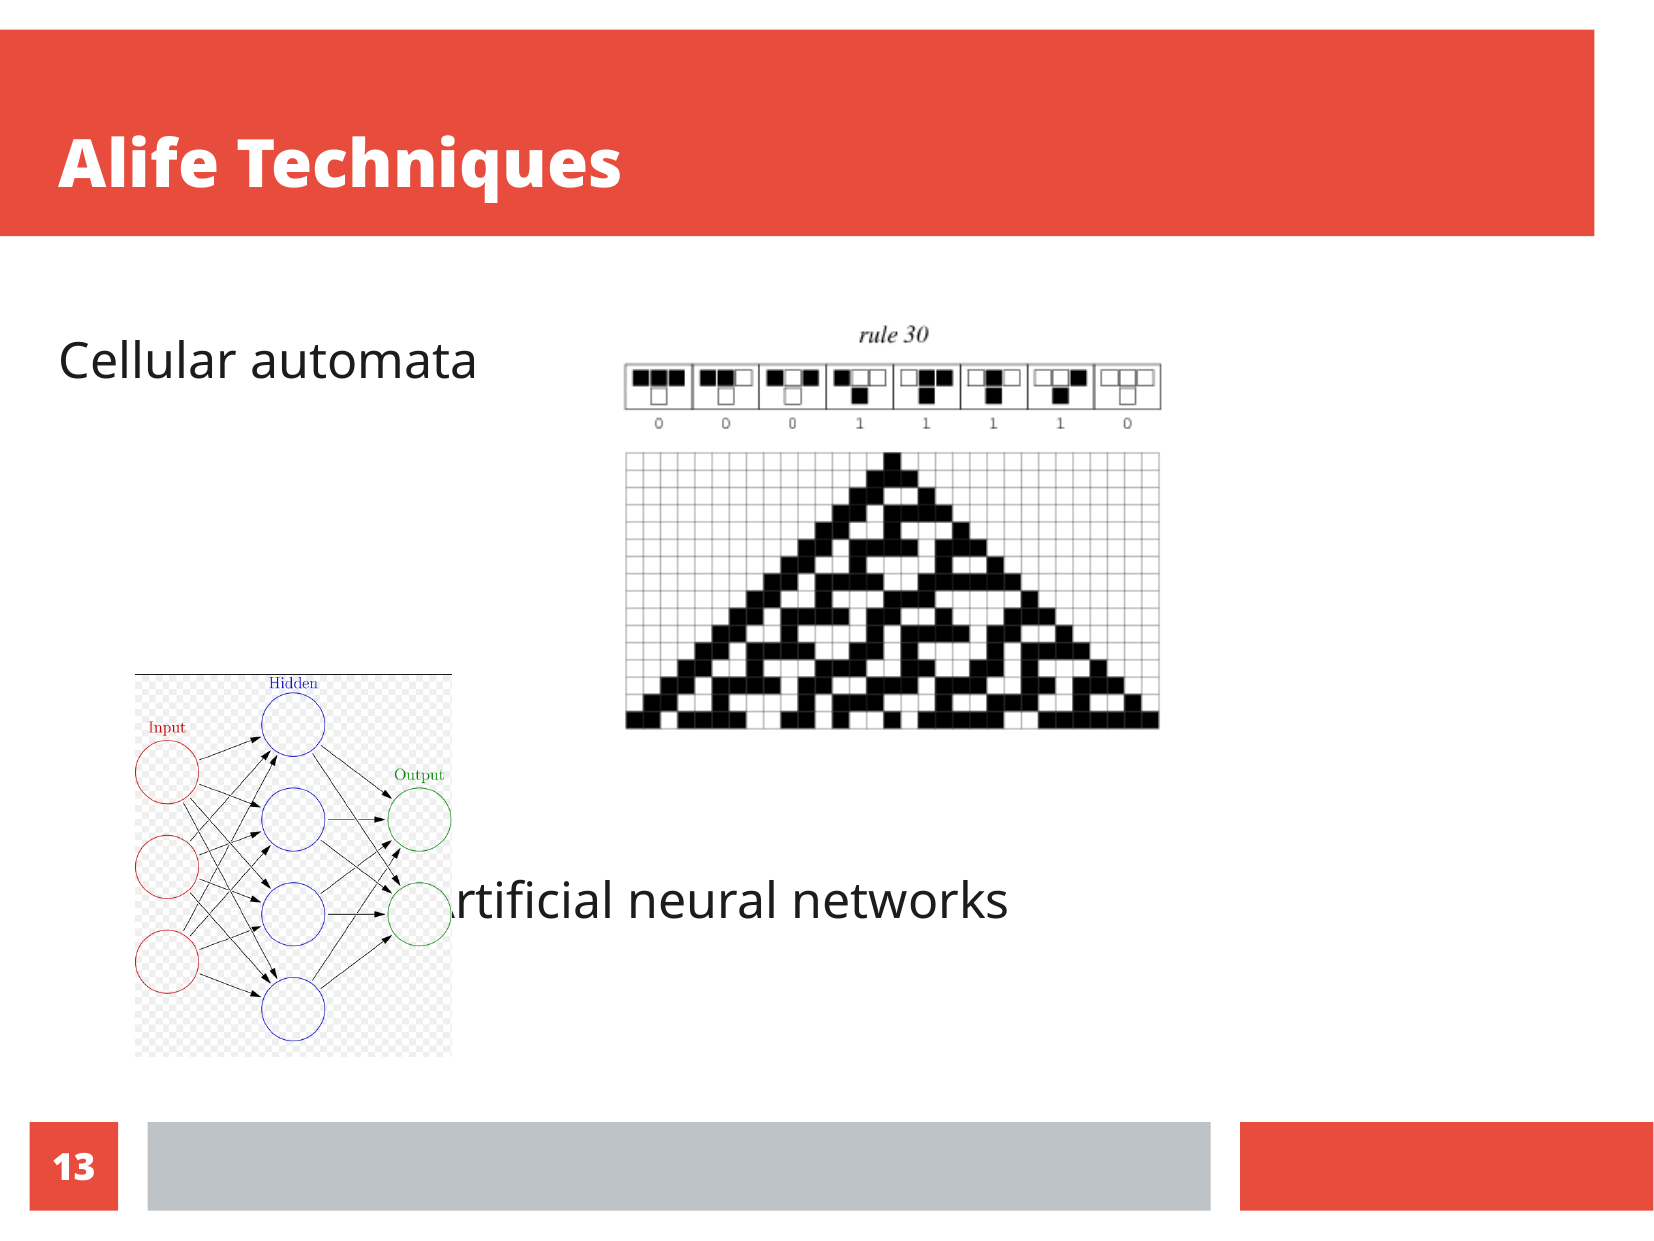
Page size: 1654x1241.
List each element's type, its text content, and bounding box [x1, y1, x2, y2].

picture [585, 324, 1196, 744]
picture [135, 674, 452, 1057]
list Cellular automata Artificial neural networks [59, 324, 1565, 1093]
title Alife Techniques [59, 59, 1595, 207]
